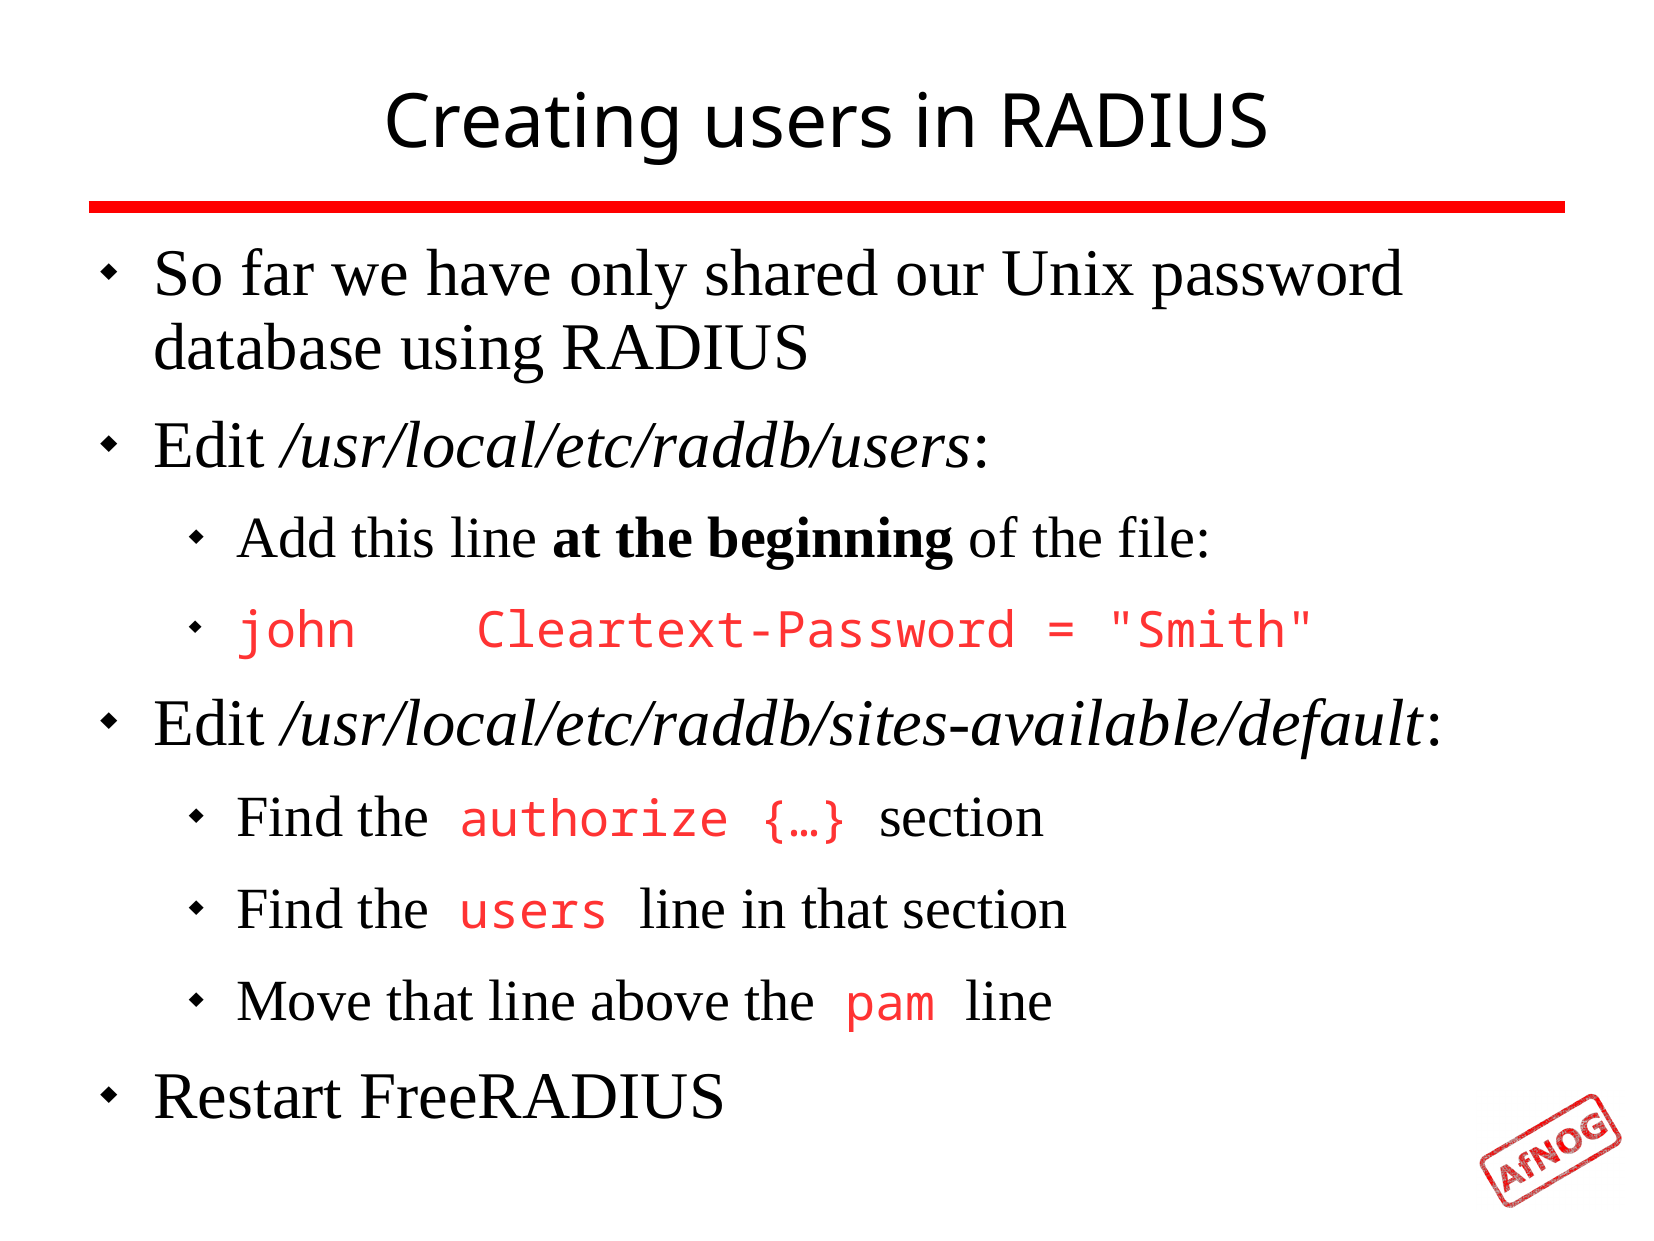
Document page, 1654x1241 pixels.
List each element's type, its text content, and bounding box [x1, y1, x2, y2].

title Creating users in RADIUS [82, 29, 1571, 207]
list So far we have only shared our Unix password database using RADIUS Edit /usr/local/etc/raddb/users: Add this line at the beginning of the file: john Cleartext-Password = "Smith" Edit /usr/local/etc/raddb/sites-available/default: Find the authorize {…} section Find the users line in that section Move that line above the pam line Restart FreeRADIUS [82, 236, 1571, 1123]
picture [1476, 1090, 1625, 1211]
